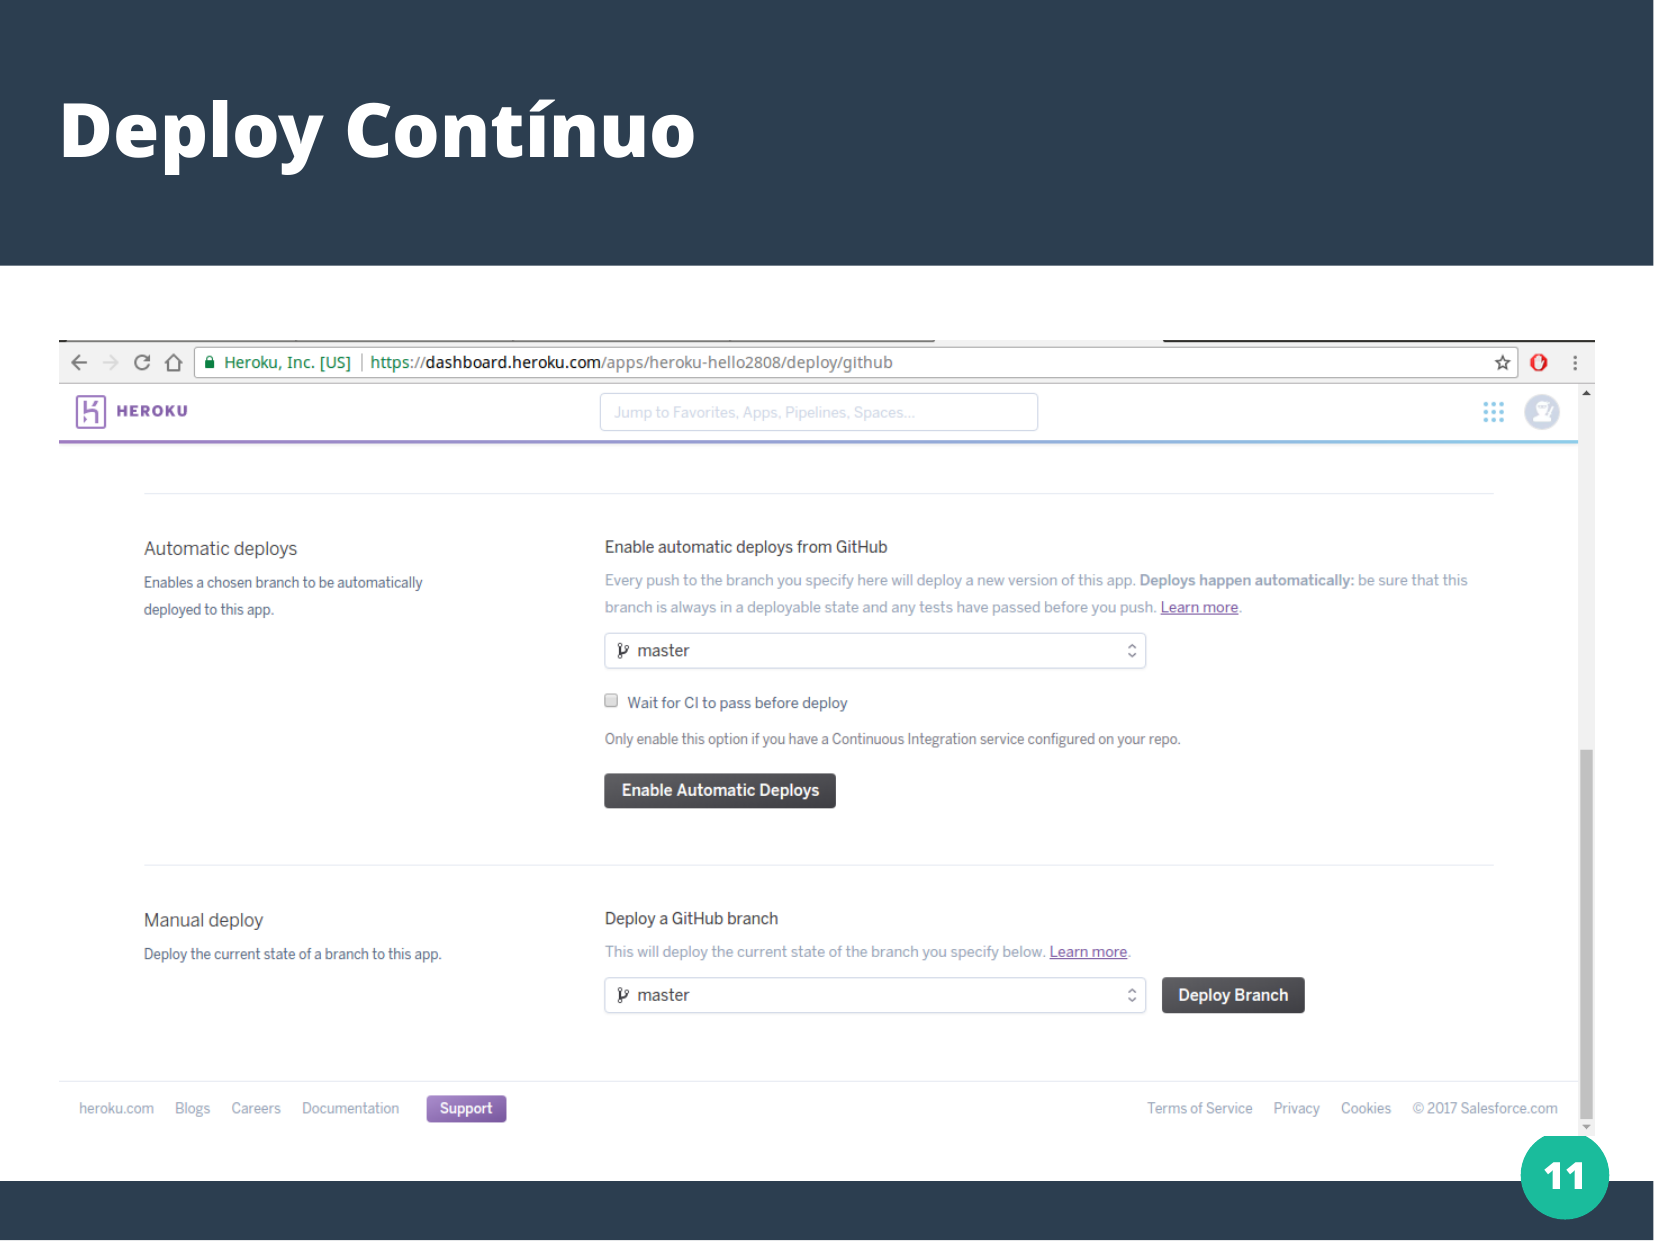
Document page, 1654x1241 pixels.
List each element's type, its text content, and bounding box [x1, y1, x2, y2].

title Deploy Contínuo [59, 49, 1595, 207]
picture [59, 340, 1595, 1136]
